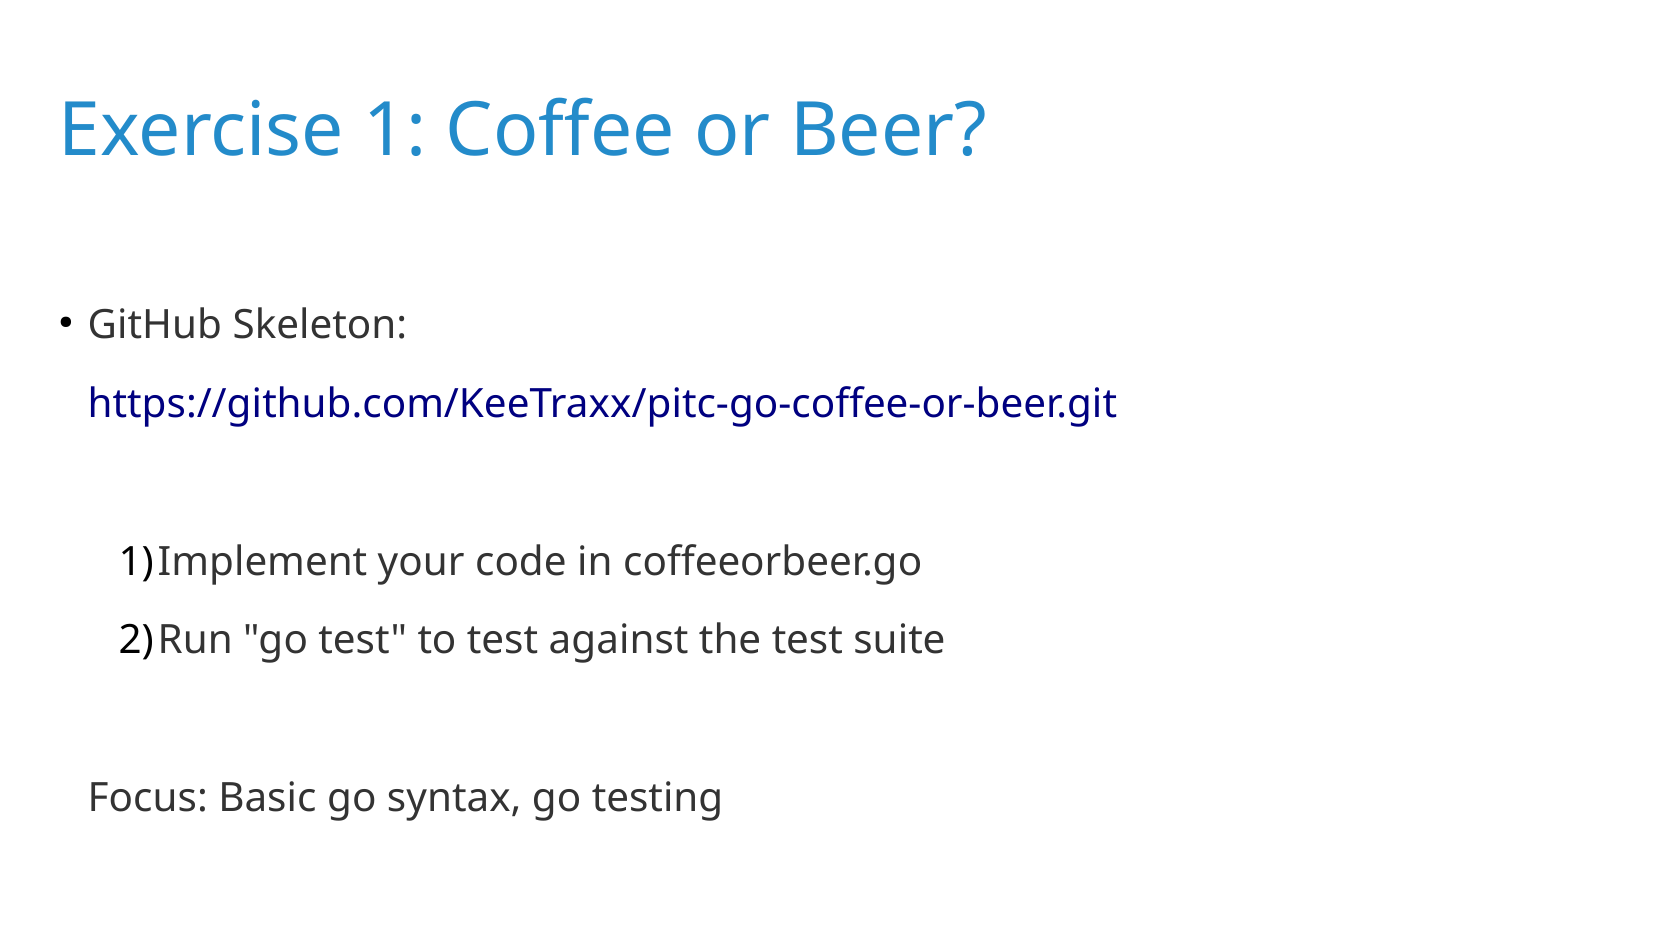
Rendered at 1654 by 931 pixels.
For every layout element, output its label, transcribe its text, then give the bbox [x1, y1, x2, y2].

title Exercise 1: Coffee or Beer? [59, 59, 1595, 178]
list GitHub Skeleton: https://github.com/KeeTraxx/pitc-go-coffee-or-beer.git Implement your code in coffeeorbeer.go Run "go test" to test against the test suite Focus: Basic go syntax, go testing [59, 295, 1595, 827]
